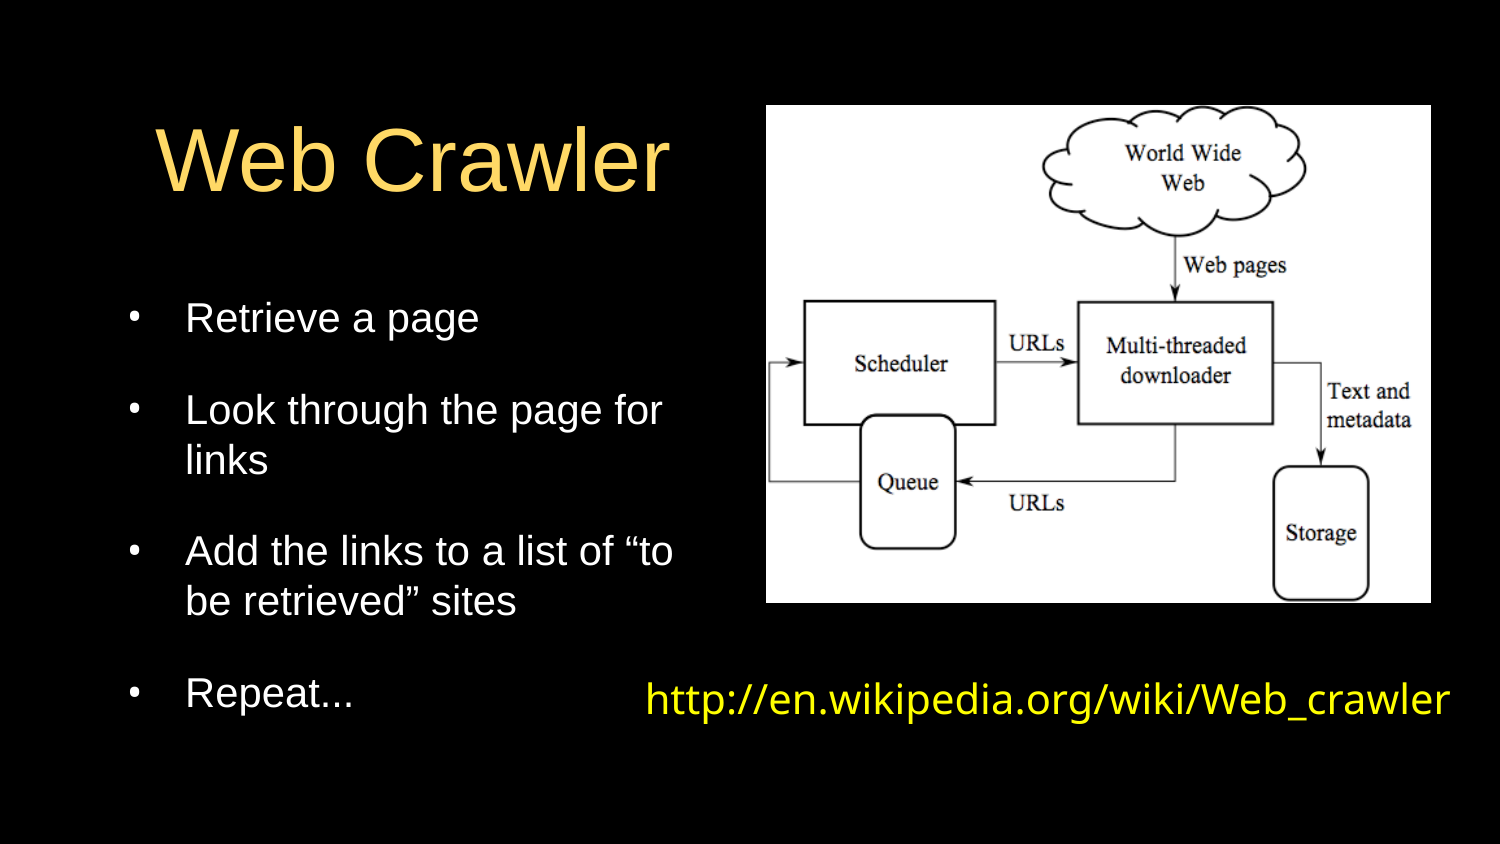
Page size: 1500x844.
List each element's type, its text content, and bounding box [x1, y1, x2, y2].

picture [766, 105, 1458, 648]
text_box http://en.wikipedia.org/wiki/Web_crawler [638, 668, 1458, 727]
list Retrieve a page Look through the page for links Add the links to a list of “to be retrieved” sites Repeat... [106, 240, 721, 767]
title Web Crawler [106, 76, 721, 235]
